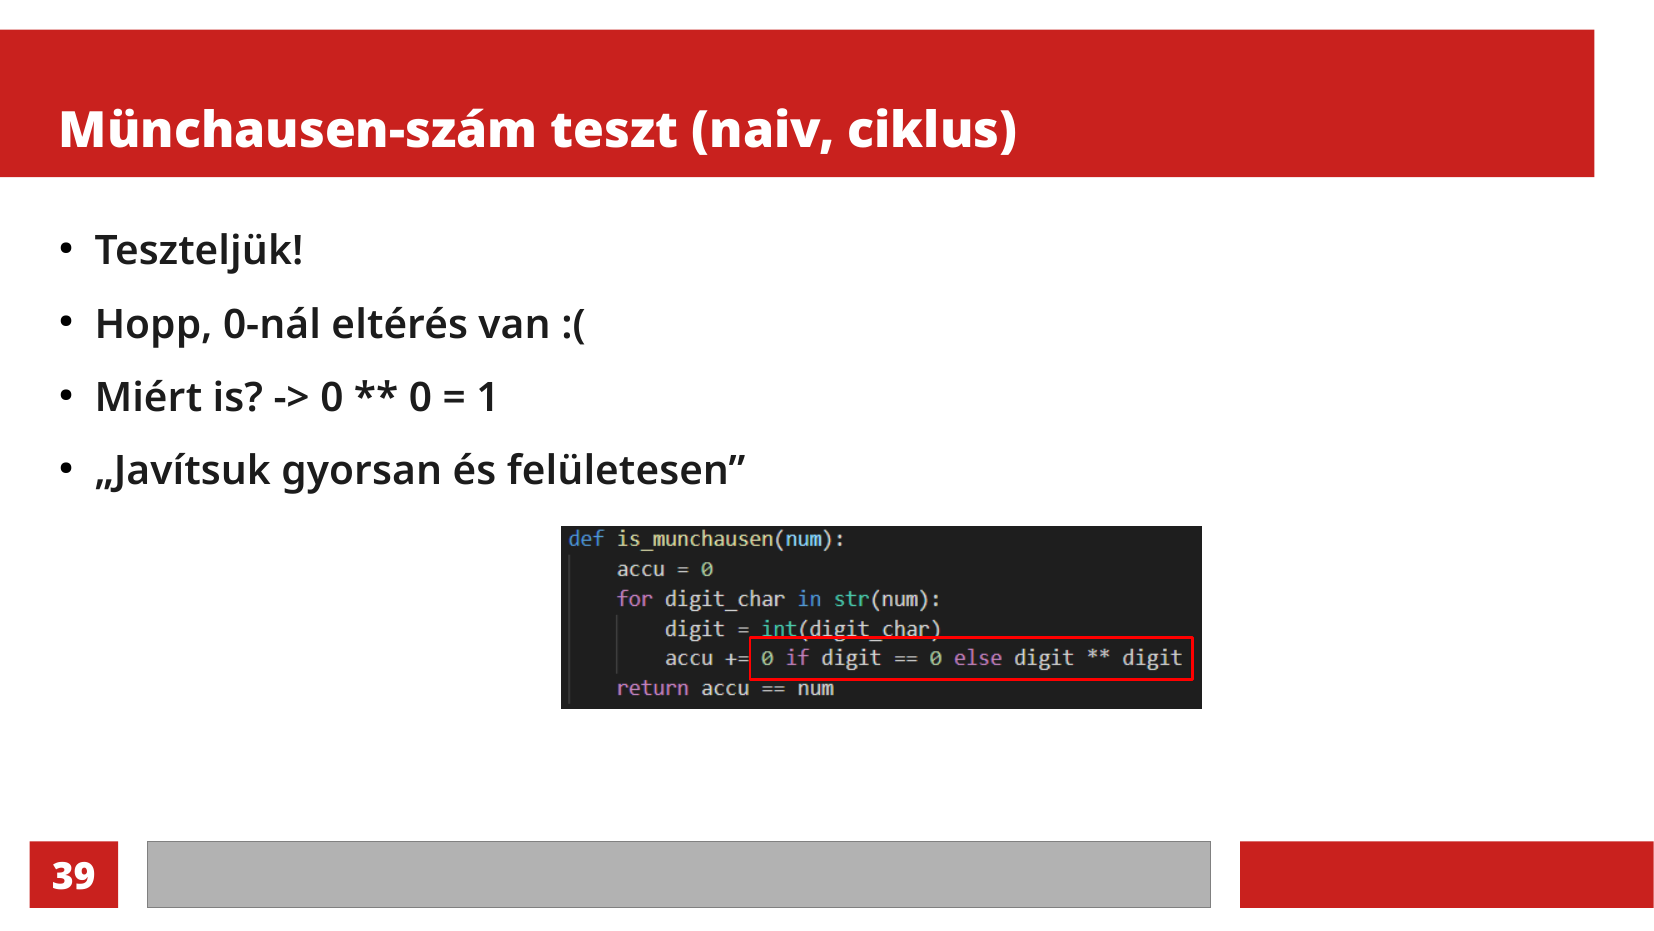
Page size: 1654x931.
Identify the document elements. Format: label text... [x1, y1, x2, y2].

picture [561, 526, 1202, 709]
title Münchausen-szám teszt (naiv, ciklus) [59, 44, 1595, 163]
list Teszteljük! Hopp, 0-nál eltérés van :( Miért is? -> 0 ** 0 = 1 „Javítsuk gyorsan és felületesen” [59, 221, 1565, 638]
